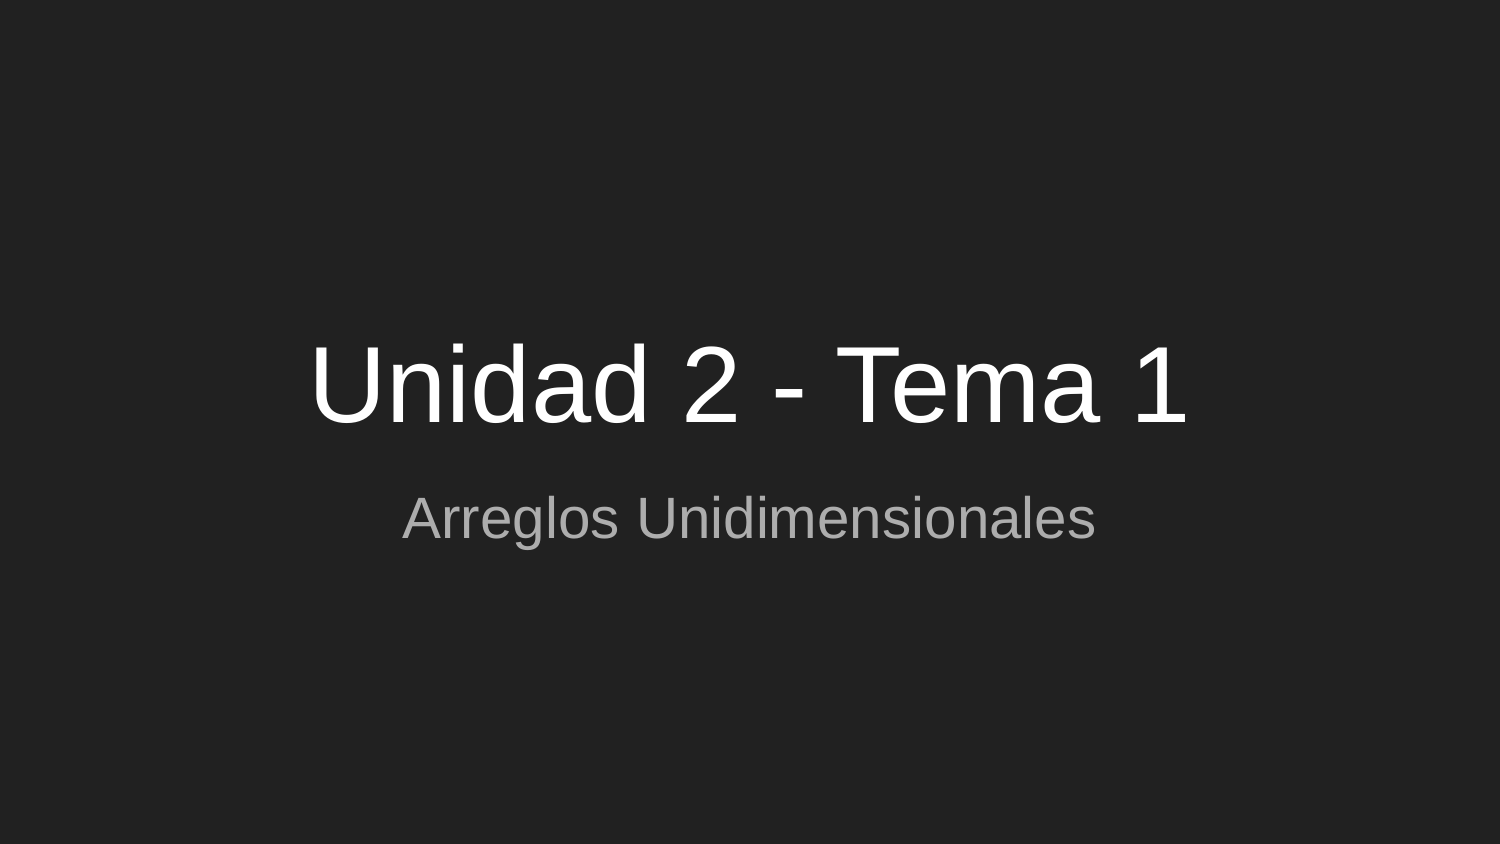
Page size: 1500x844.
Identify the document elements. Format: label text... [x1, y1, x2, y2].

title Unidad 2 - Tema 1 [51, 122, 1449, 459]
subtitle Arreglos Unidimensionales [51, 464, 1449, 595]
